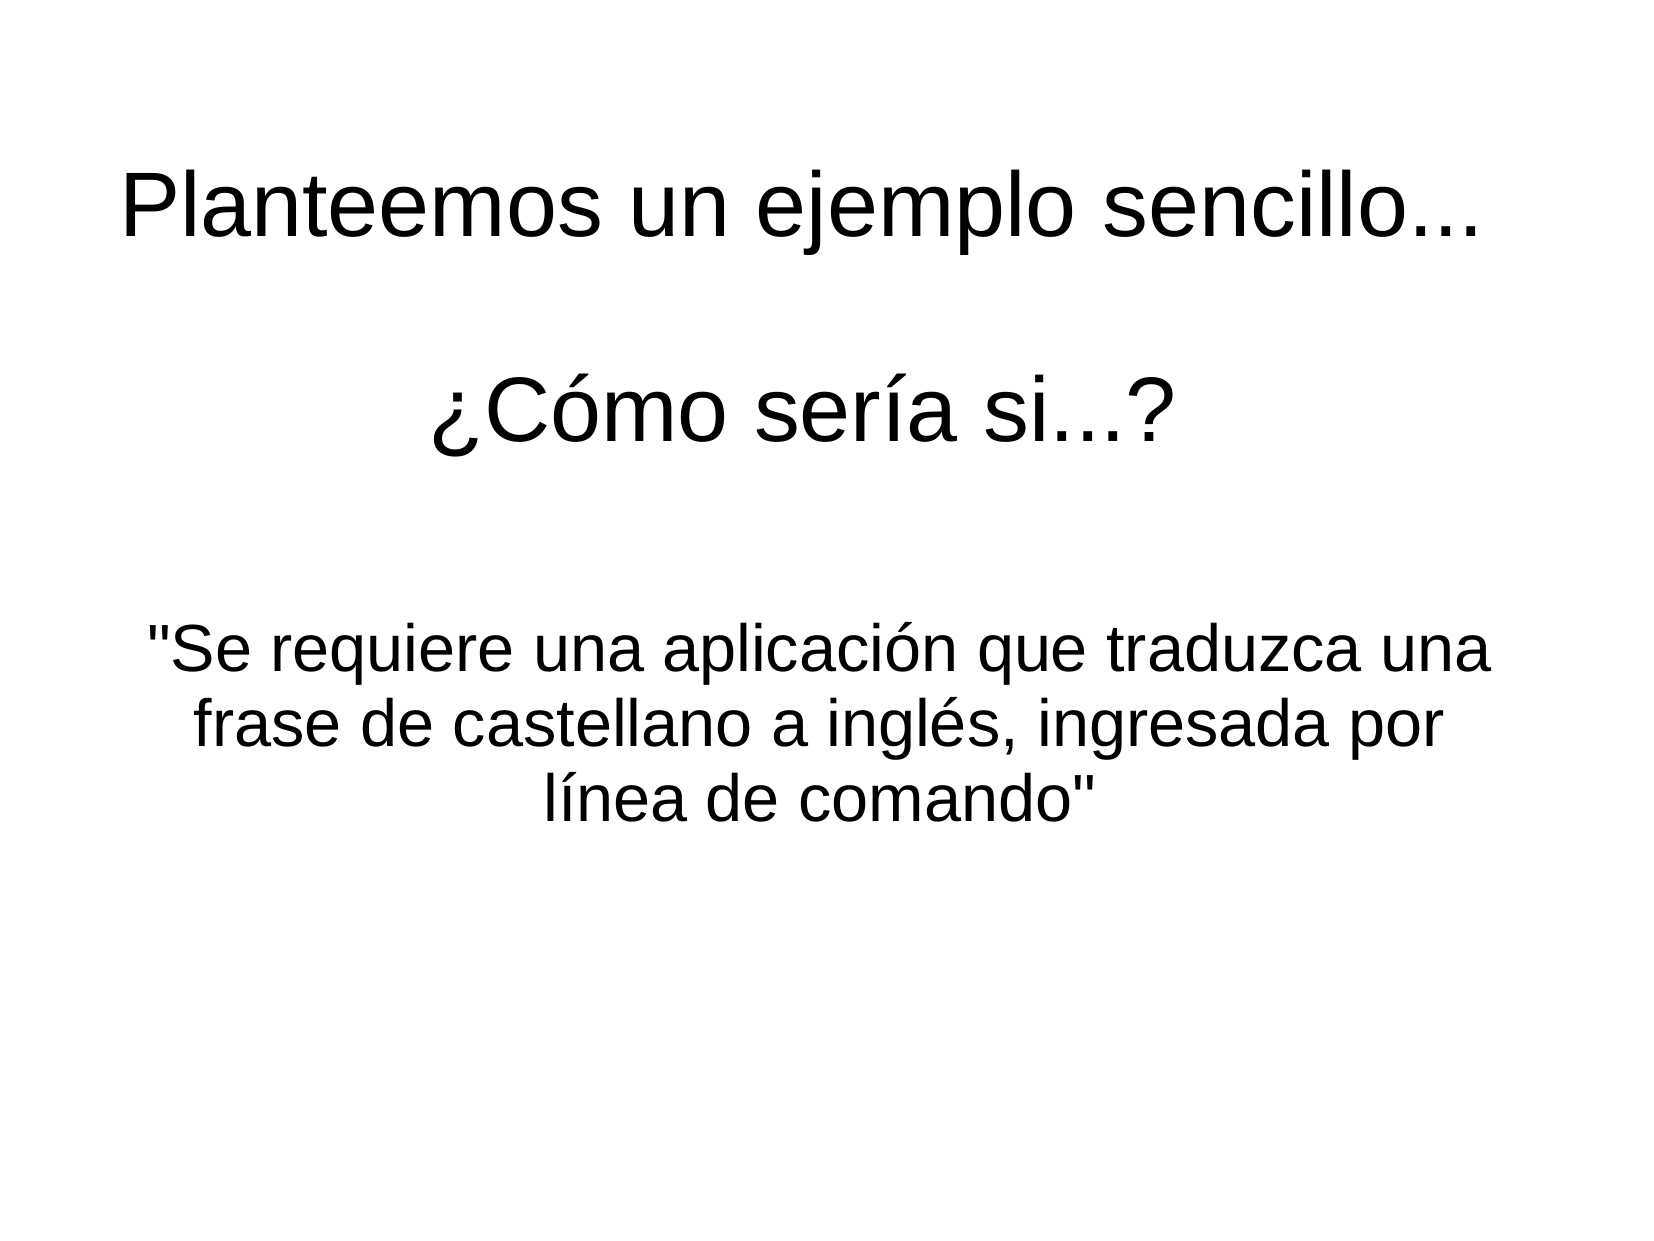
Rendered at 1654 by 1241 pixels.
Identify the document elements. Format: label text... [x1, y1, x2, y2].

title Planteemos un ejemplo sencillo... ¿Cómo sería si...? [59, 153, 1548, 462]
list "Se requiere una aplicación que traduzca una frase de castellano a inglés, ingresada por línea de comando" [56, 402, 1512, 1123]
